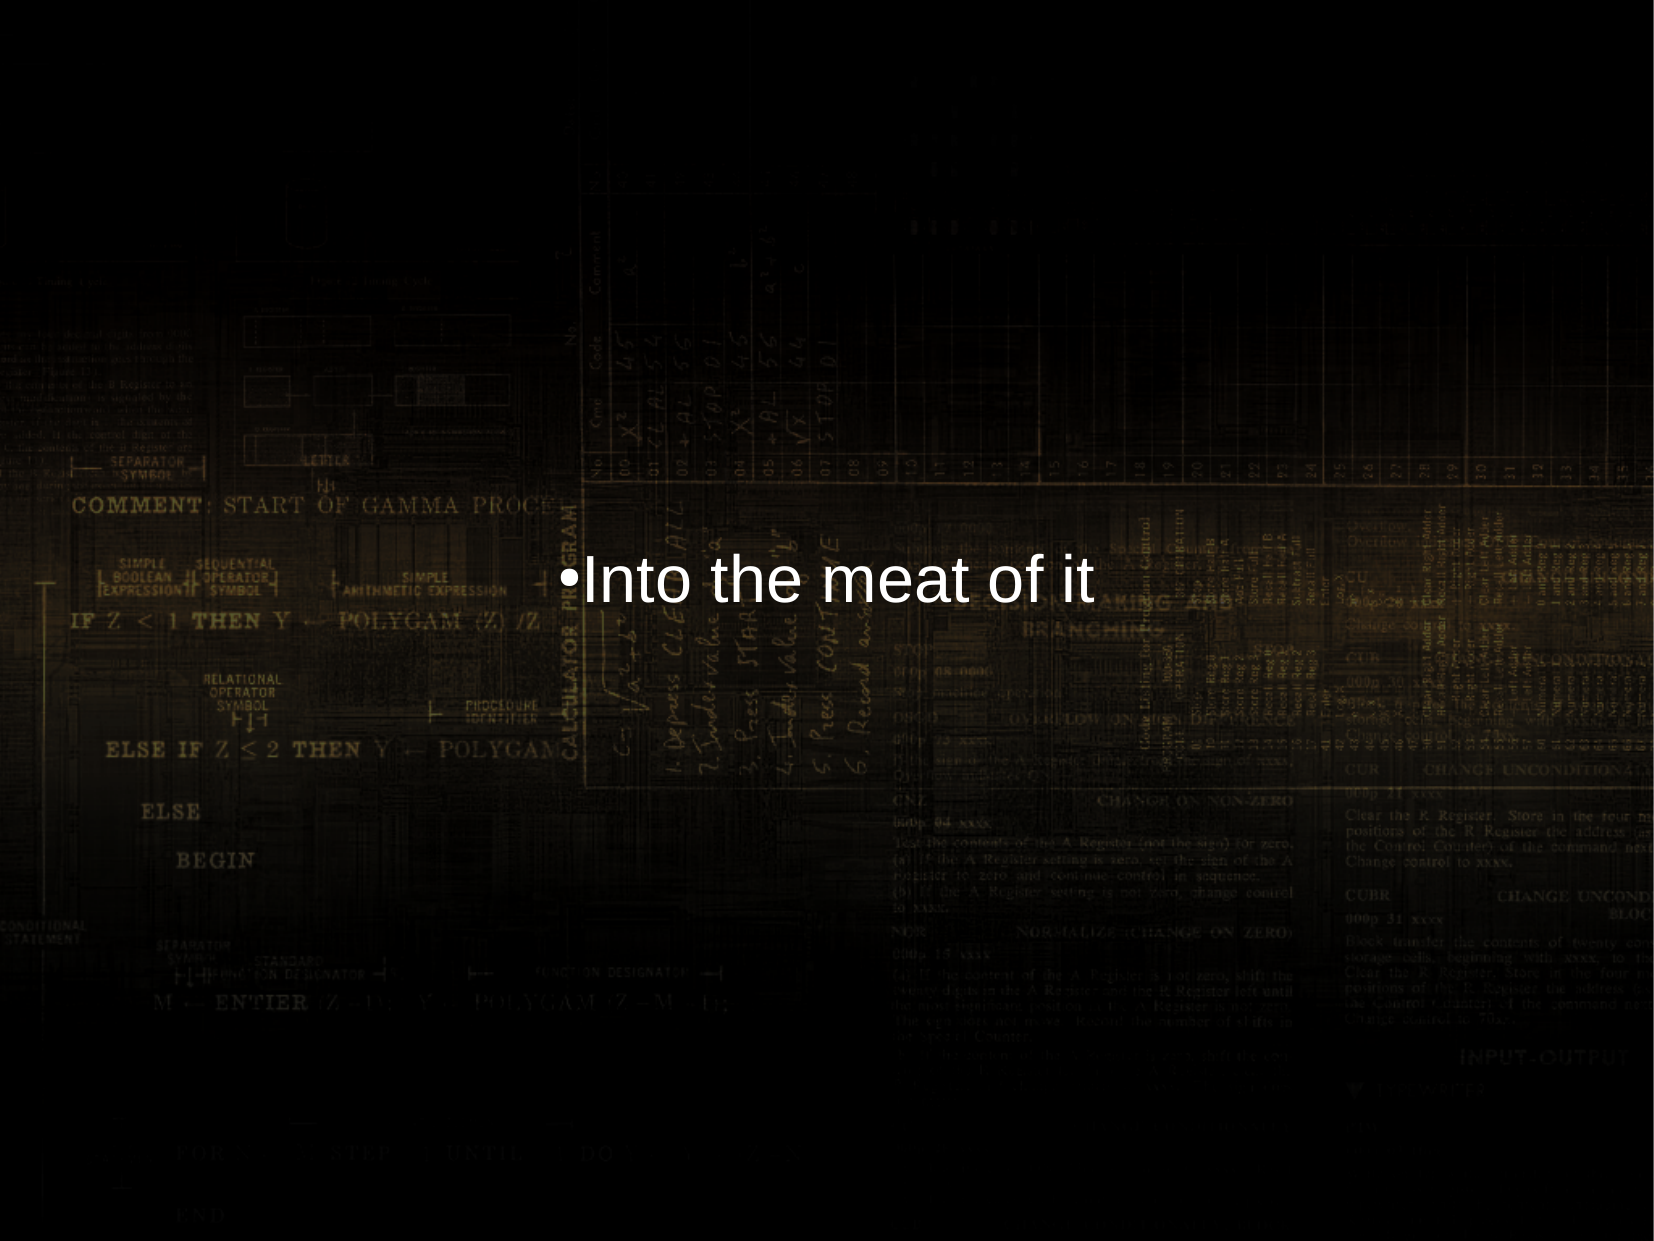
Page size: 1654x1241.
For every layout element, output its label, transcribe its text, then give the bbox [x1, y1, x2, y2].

subtitle Into the meat of it [82, 49, 1571, 1109]
picture [0, 0, 1654, 1241]
